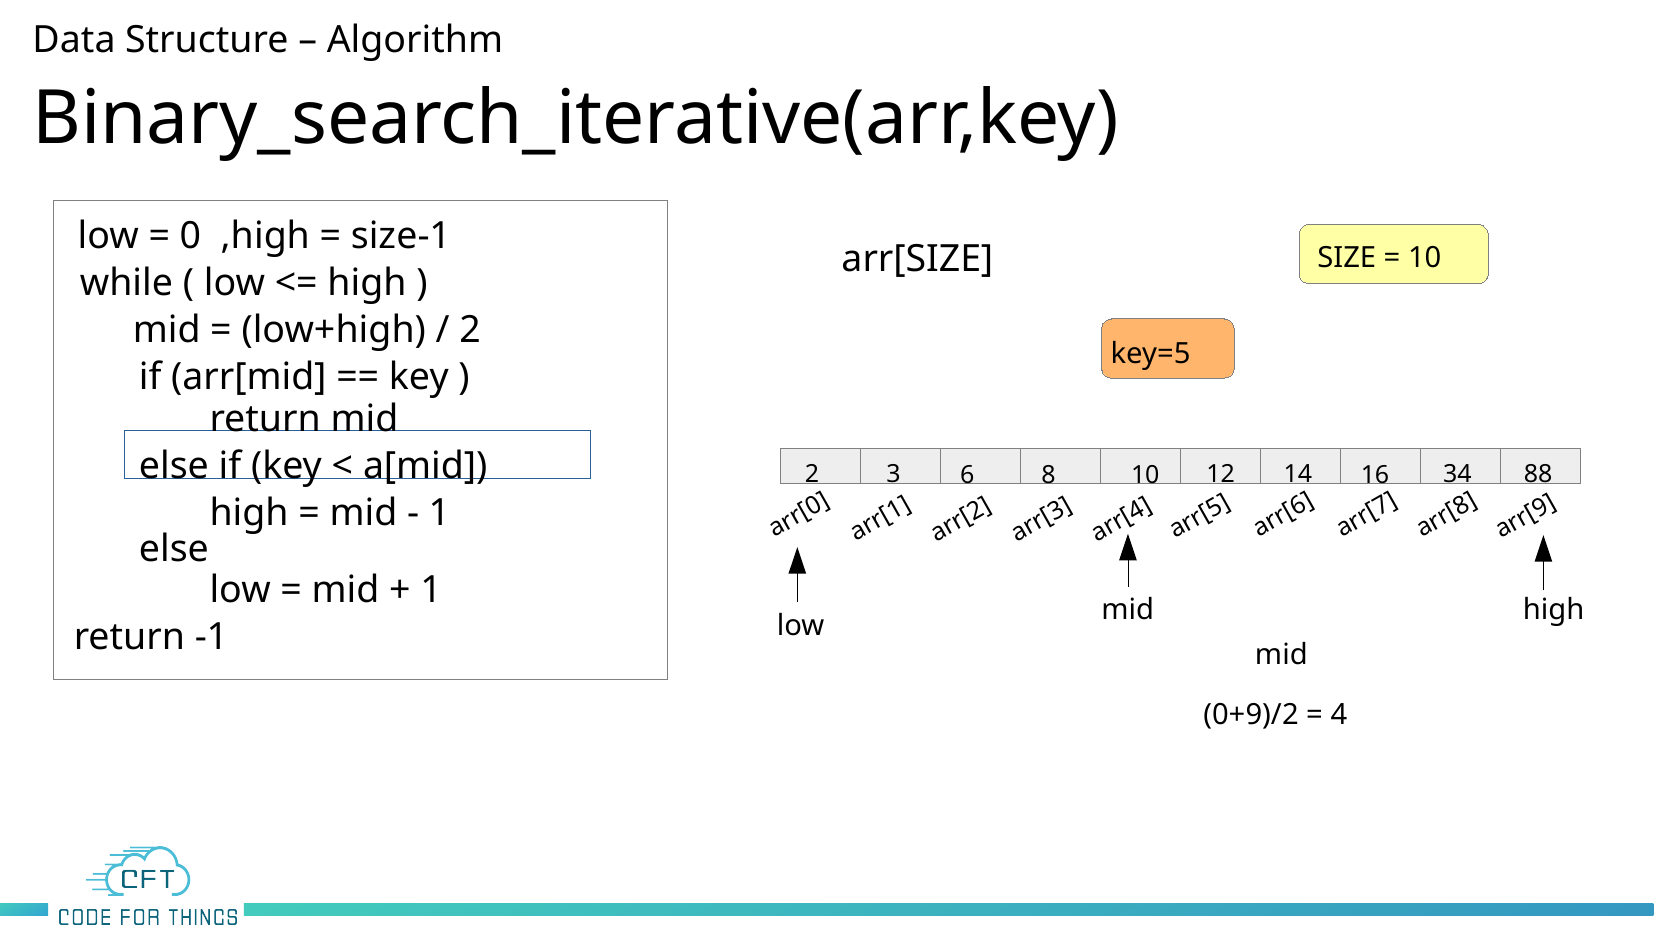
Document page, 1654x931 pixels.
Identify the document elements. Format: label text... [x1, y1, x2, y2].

text_box [844, 448, 871, 484]
text_box high = mid - 1 [194, 478, 621, 537]
text_box else [124, 513, 243, 573]
text_box return mid [194, 383, 443, 443]
text_box [925, 448, 1191, 484]
text_box 8 [1026, 449, 1089, 494]
text_box [1491, 448, 1509, 484]
text_box mid = (low+high) / 2 [118, 295, 603, 354]
text_box arr[3] [986, 491, 1104, 568]
text_box if (arr[mid] == key ) [124, 342, 550, 401]
text_box arr[7] [1318, 498, 1428, 562]
text_box low = mid + 1 [194, 555, 621, 614]
text_box arr[5] [1151, 484, 1267, 556]
text_box 6 [945, 449, 1007, 494]
text_box 12 [1191, 448, 1254, 493]
text_box 16 [1346, 449, 1420, 501]
text_box mid [1086, 580, 1177, 638]
text_box 88 [1509, 448, 1571, 500]
text_box key=5 [1095, 324, 1241, 409]
title Data Structure – Algorithm Binary_search_iterative(arr,key) [32, 0, 1595, 199]
text_box else if (key < a[mid]) [124, 431, 621, 490]
text_box while ( low <= high ) [64, 260, 514, 307]
text_box 14 [1269, 448, 1331, 500]
text_box arr[2] [906, 488, 1016, 563]
text_box [1571, 448, 1581, 461]
picture [59, 846, 237, 925]
text_box 34 [1428, 448, 1491, 500]
text_box low [762, 596, 857, 646]
text_box 3 [871, 448, 925, 493]
text_box mid [1240, 625, 1335, 685]
text_box arr[4] [1074, 492, 1179, 562]
text_box [1299, 224, 1489, 284]
text_box [1254, 448, 1269, 484]
text_box low = 0 ,high = size-1 [53, 200, 609, 260]
text_box high [1508, 580, 1607, 630]
text_box arr[1] [826, 485, 935, 562]
text_box arr[6] [1232, 484, 1362, 562]
text_box [780, 448, 790, 484]
text_box (0+9)/2 = 4 [1181, 685, 1395, 745]
text_box arr[SIZE] [826, 224, 1040, 291]
text_box [1331, 448, 1428, 484]
text_box [53, 200, 668, 680]
text_box [1102, 318, 1233, 324]
text_box 2 [790, 448, 844, 493]
text_box SIZE = 10 [1302, 228, 1483, 278]
text_box arr[8] [1399, 484, 1503, 559]
text_box arr[0] [744, 484, 857, 558]
text_box return -1 [59, 602, 290, 662]
text_box 10 [1116, 449, 1181, 494]
text_box arr[9] [1471, 456, 1602, 560]
